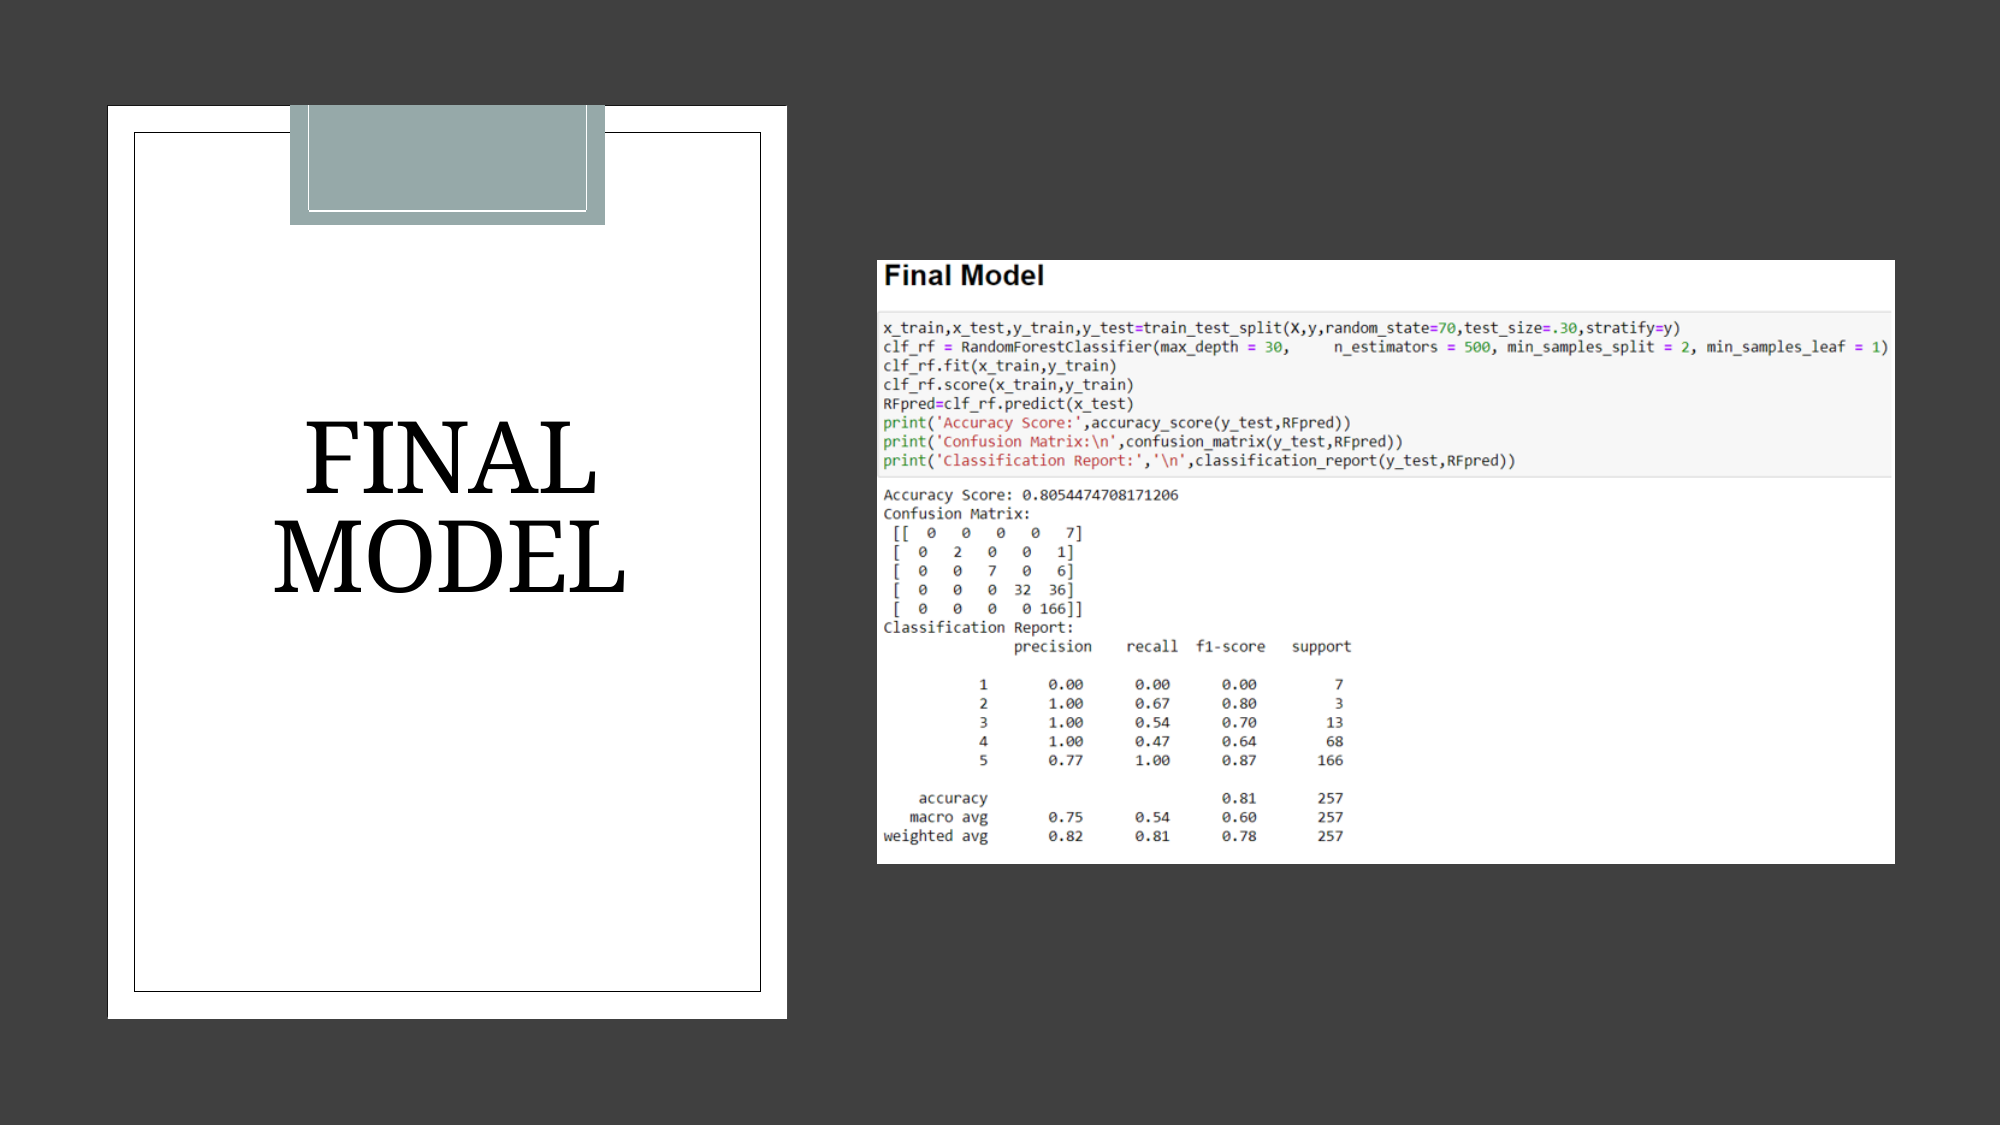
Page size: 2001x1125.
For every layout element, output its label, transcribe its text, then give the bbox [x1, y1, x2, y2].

text_box [0, 0, 2000, 1125]
picture [877, 260, 1895, 864]
title Final Model [206, 255, 695, 771]
